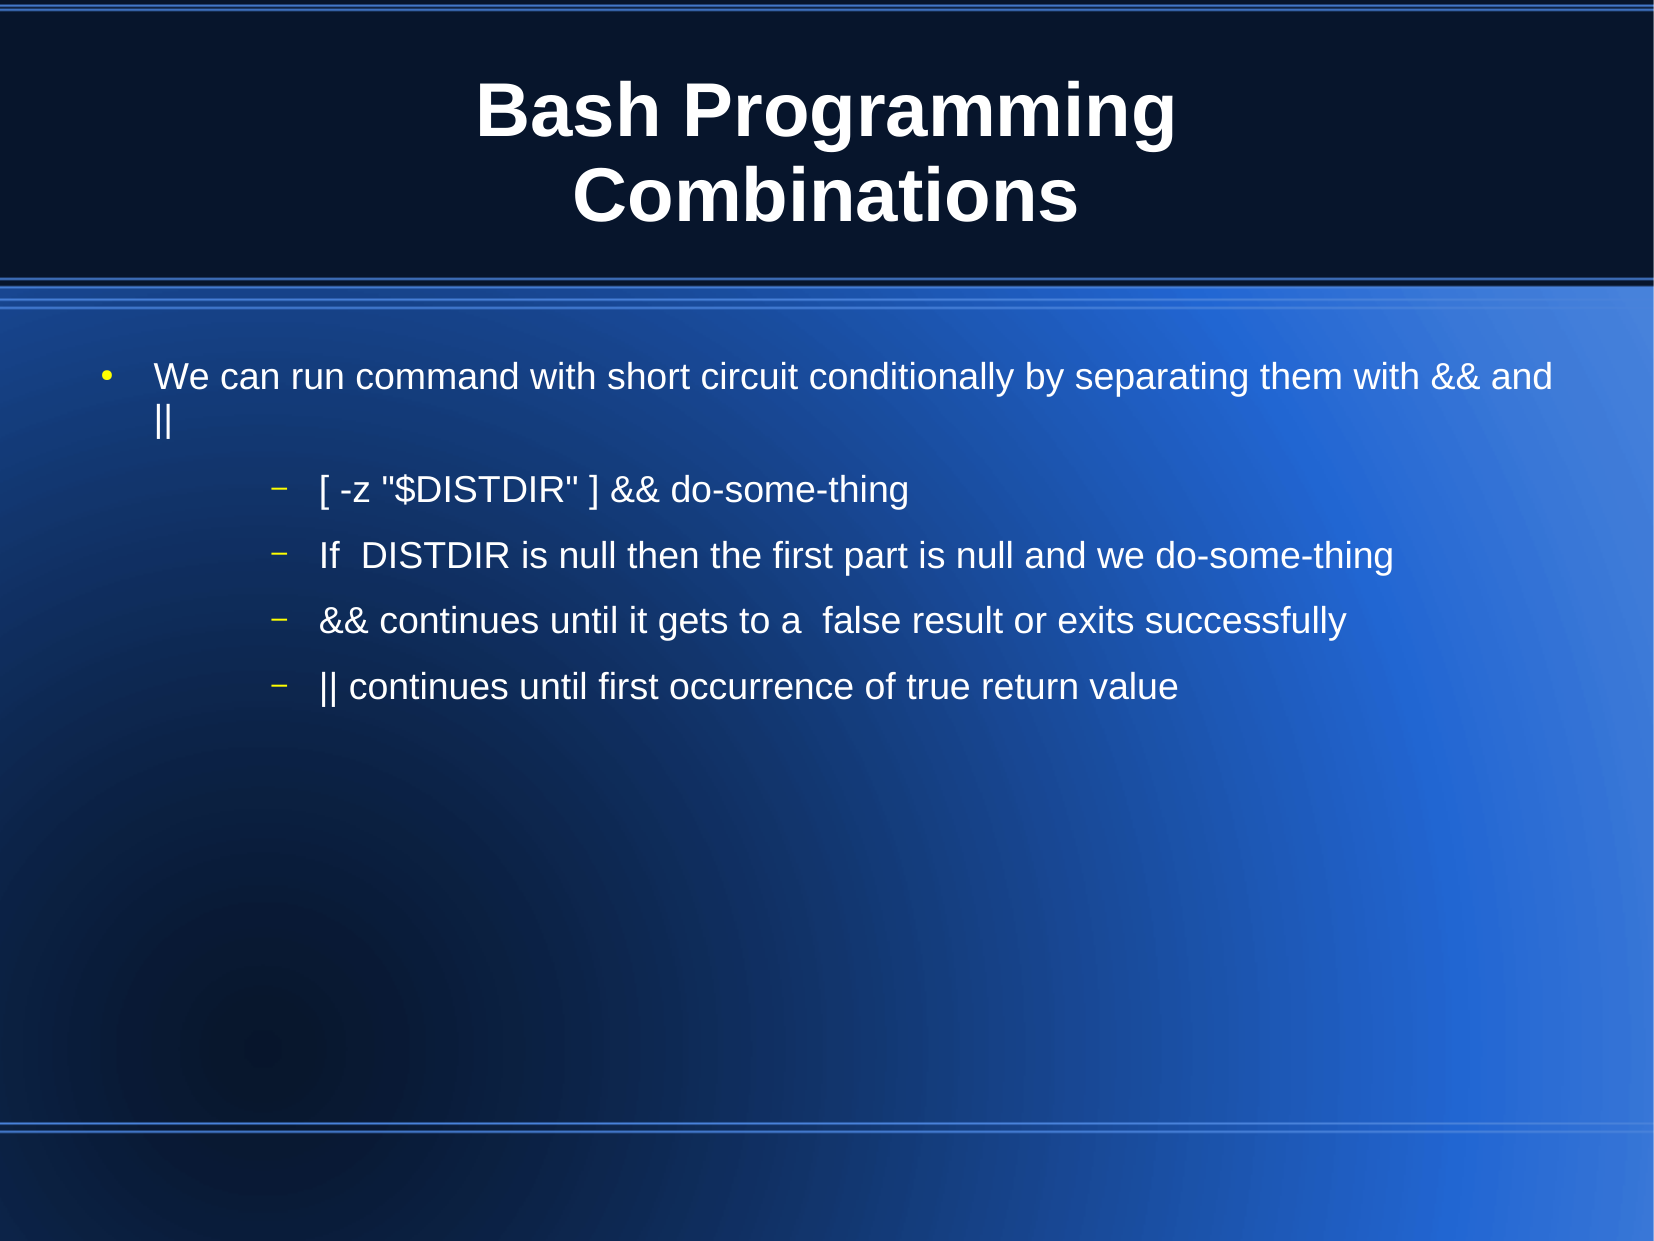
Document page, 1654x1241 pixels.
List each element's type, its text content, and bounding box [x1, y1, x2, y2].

title Bash Programming Combinations [82, 49, 1571, 257]
list We can run command with short circuit conditionally by separating them with && and || [ -z "$DISTDIR" ] && do-some-thing If DISTDIR is null then the first part is null and we do-some-thing && continues until it gets to a false result or exits successfully || continues until first occurrence of true return value [82, 355, 1571, 1075]
picture [0, 0, 1654, 1241]
